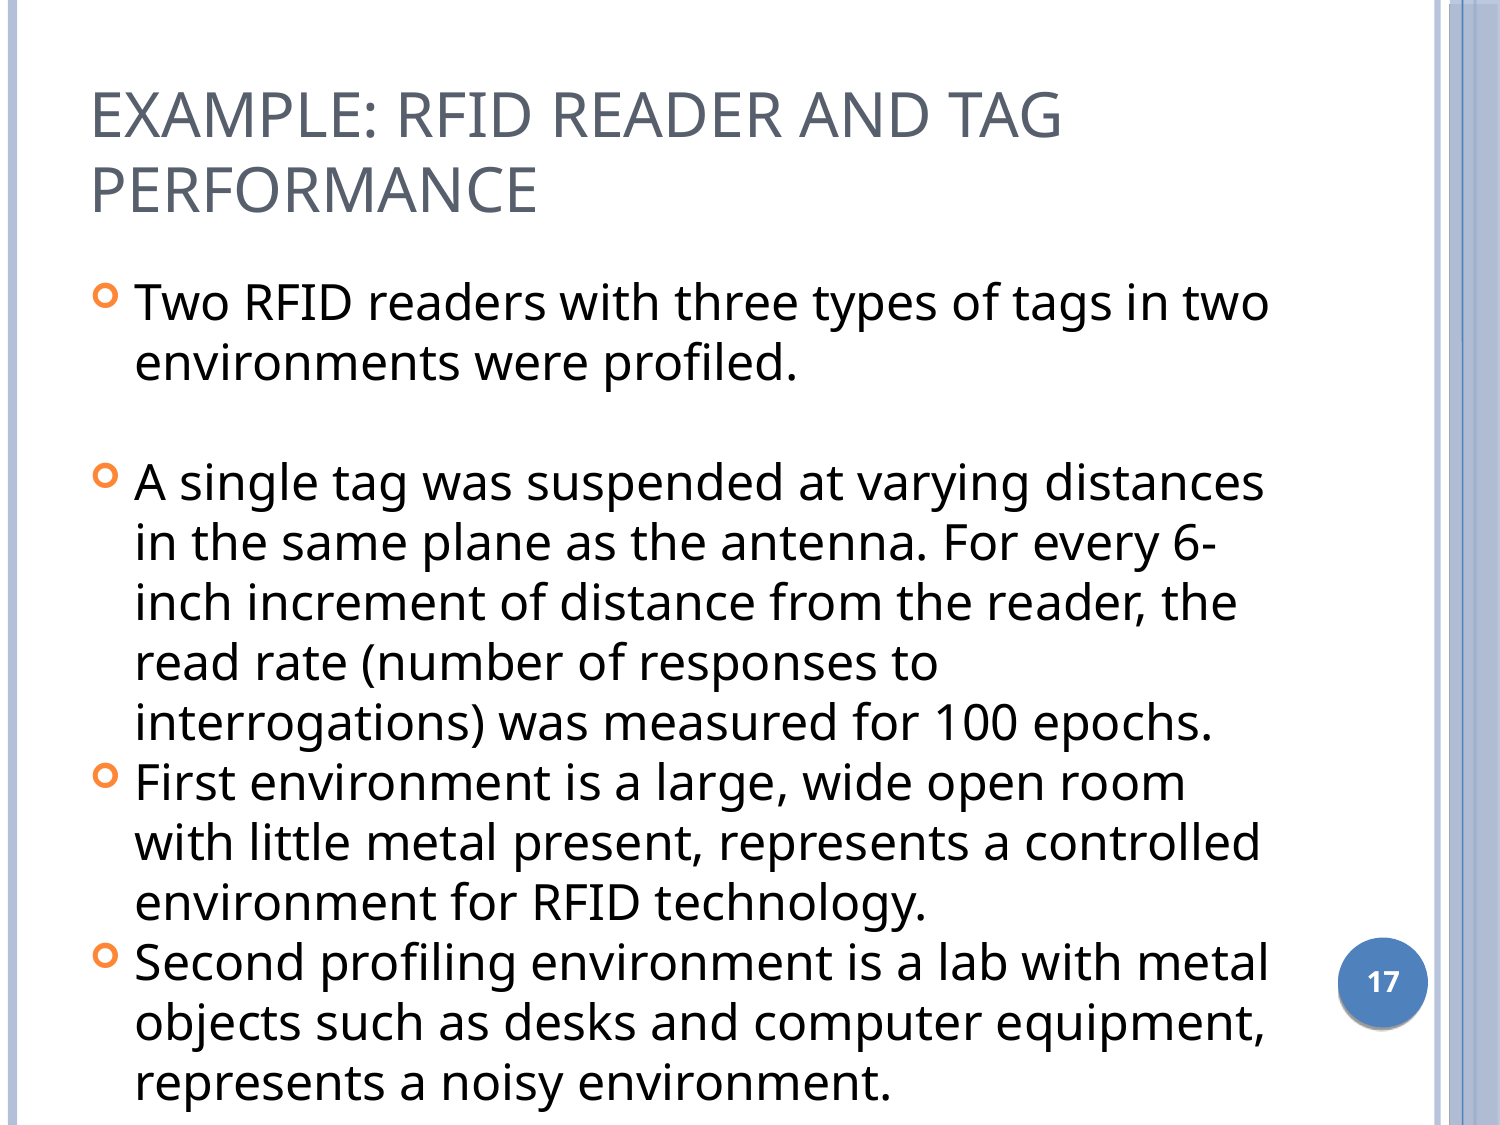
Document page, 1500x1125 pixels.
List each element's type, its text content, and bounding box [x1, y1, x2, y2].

text_box Two RFID readers with three types of tags in two environments were profiled. A single tag was suspended at varying distances in the same plane as the antenna. For every 6-inch increment of distance from the reader, the read rate (number of responses to interrogations) was measured for 100 epochs. First environment is a large, wide open room with little metal present, represents a controlled environment for RFID technology. Second profiling environment is a lab with metal objects such as desks and computer equipment, represents a noisy environment. [74, 262, 1300, 1062]
text_box Example: RFID Reader and Tag Performance [74, 45, 1300, 233]
text_box <number> [1333, 940, 1434, 1027]
